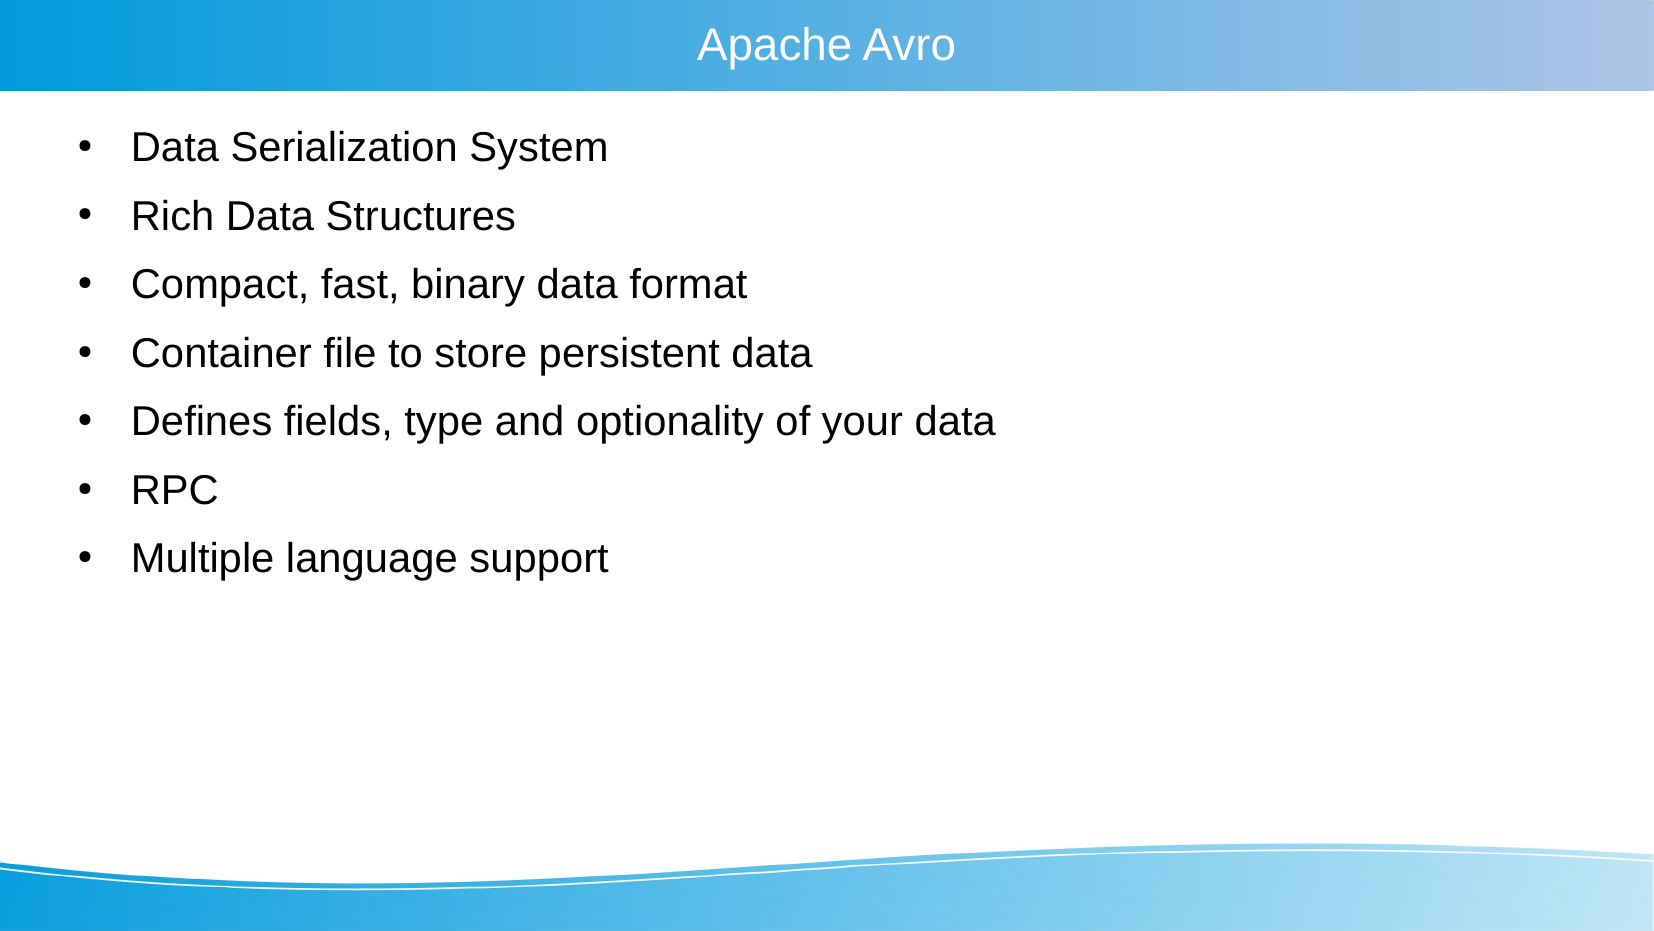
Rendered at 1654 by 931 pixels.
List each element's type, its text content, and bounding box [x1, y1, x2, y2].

title Apache Avro [82, 5, 1571, 85]
picture [0, 843, 1654, 931]
list Data Serialization System Rich Data Structures Compact, fast, binary data format Container file to store persistent data Defines fields, type and optionality of your data RPC Multiple language support [60, 123, 1591, 833]
